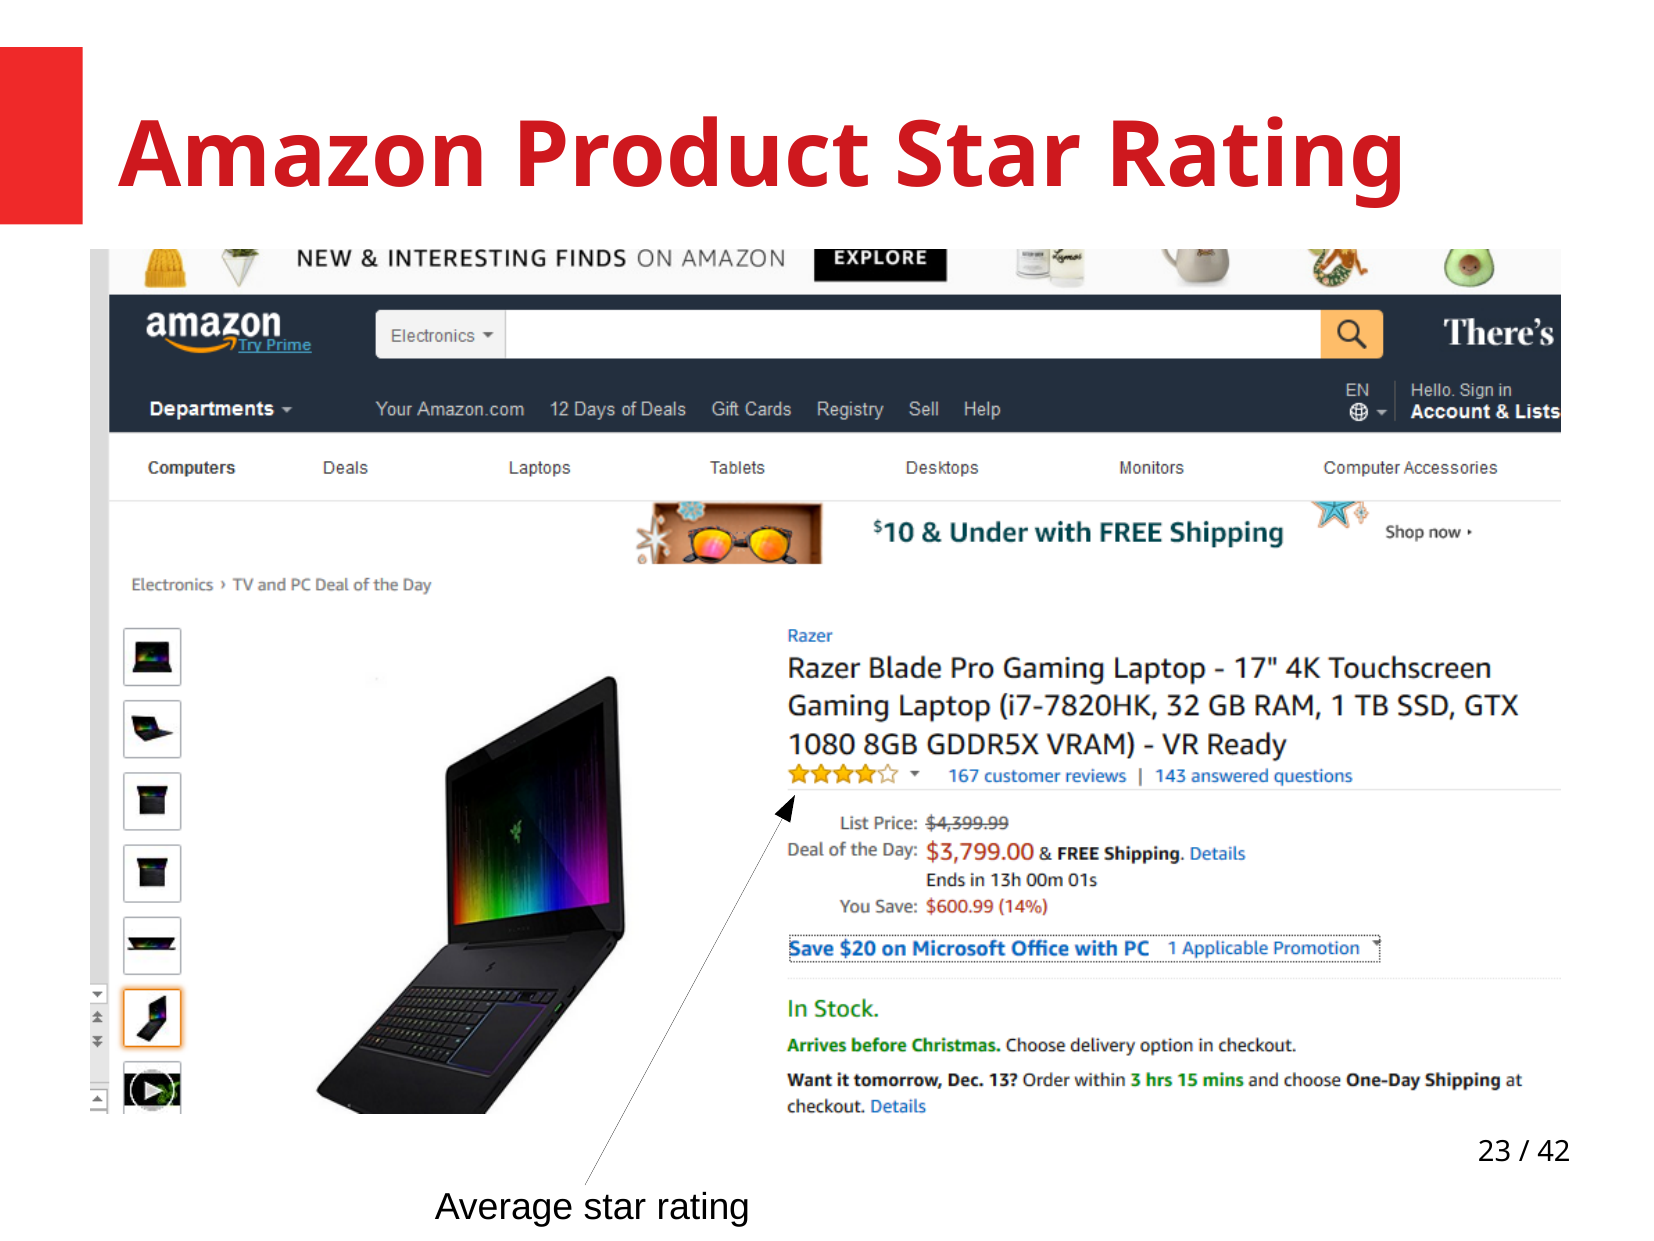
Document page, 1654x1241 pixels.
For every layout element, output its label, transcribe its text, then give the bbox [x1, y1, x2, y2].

title Amazon Product Star Rating [118, 49, 1571, 257]
text_box Average star rating [420, 1177, 766, 1235]
picture [90, 249, 1561, 1114]
